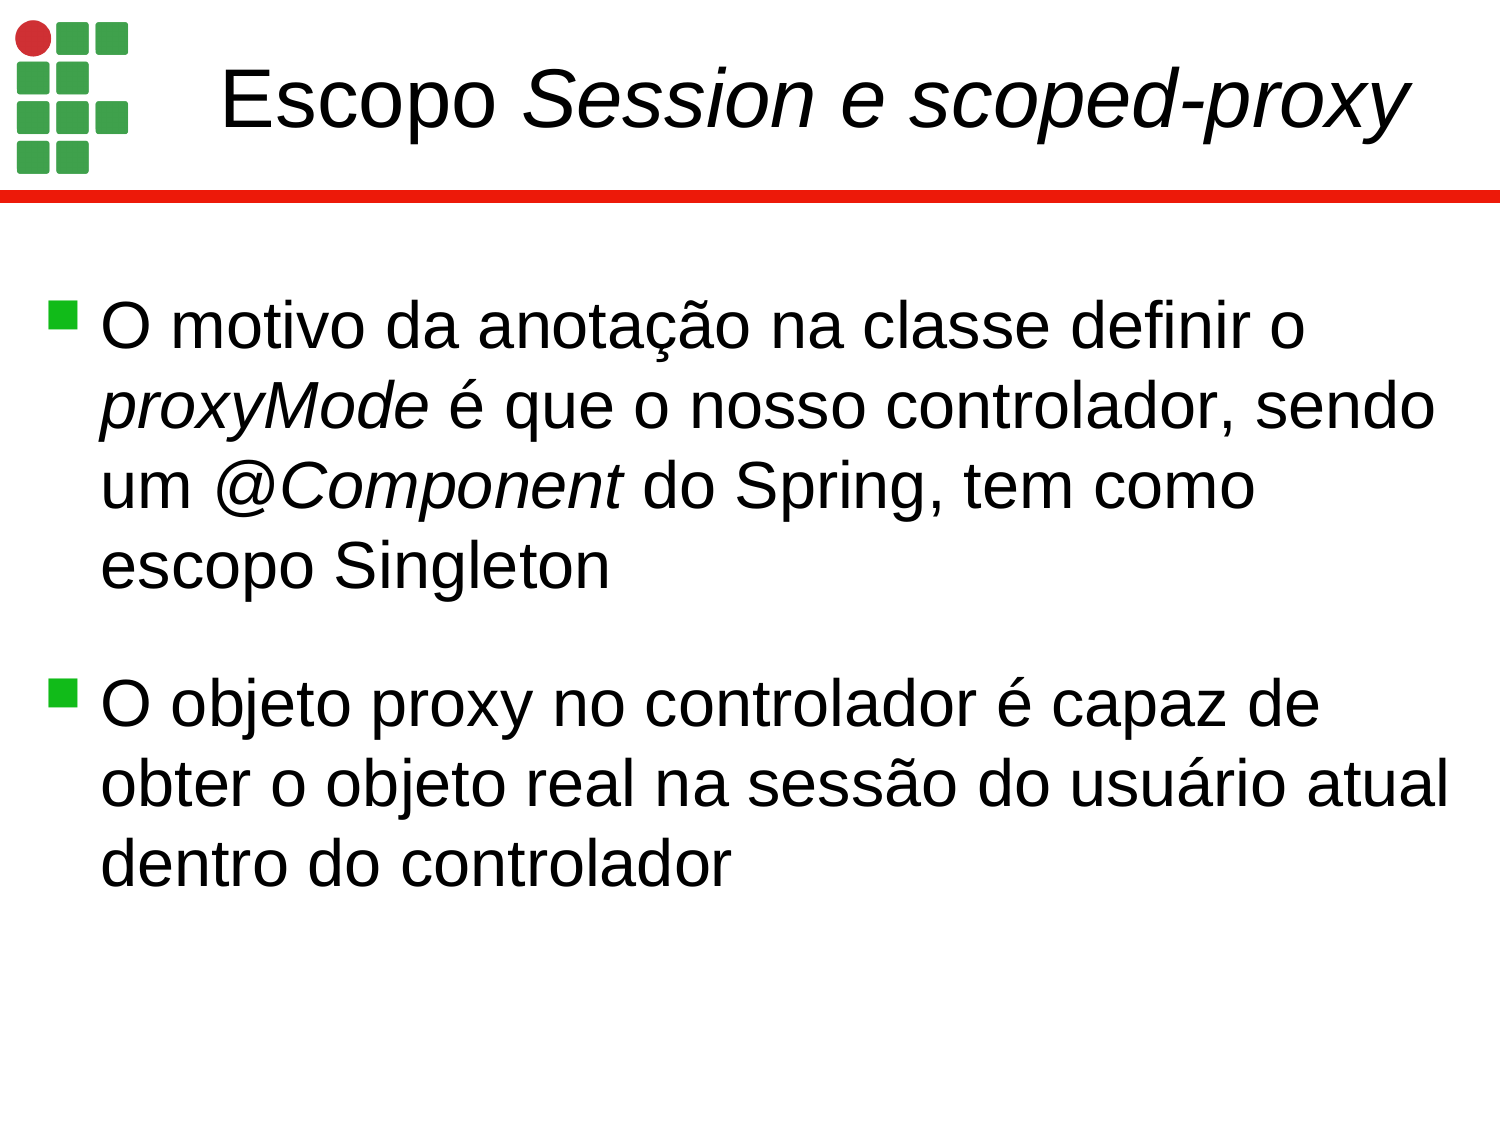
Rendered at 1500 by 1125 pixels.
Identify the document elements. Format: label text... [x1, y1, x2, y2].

picture [14, 16, 130, 178]
title Escopo Session e scoped-proxy [153, 0, 1477, 202]
list O motivo da anotação na classe definir o proxyMode é que o nosso controlador, sendo um @Component do Spring, tem como escopo Singleton O objeto proxy no controlador é capaz de obter o objeto real na sessão do usuário atual dentro do controlador [29, 219, 1471, 1102]
